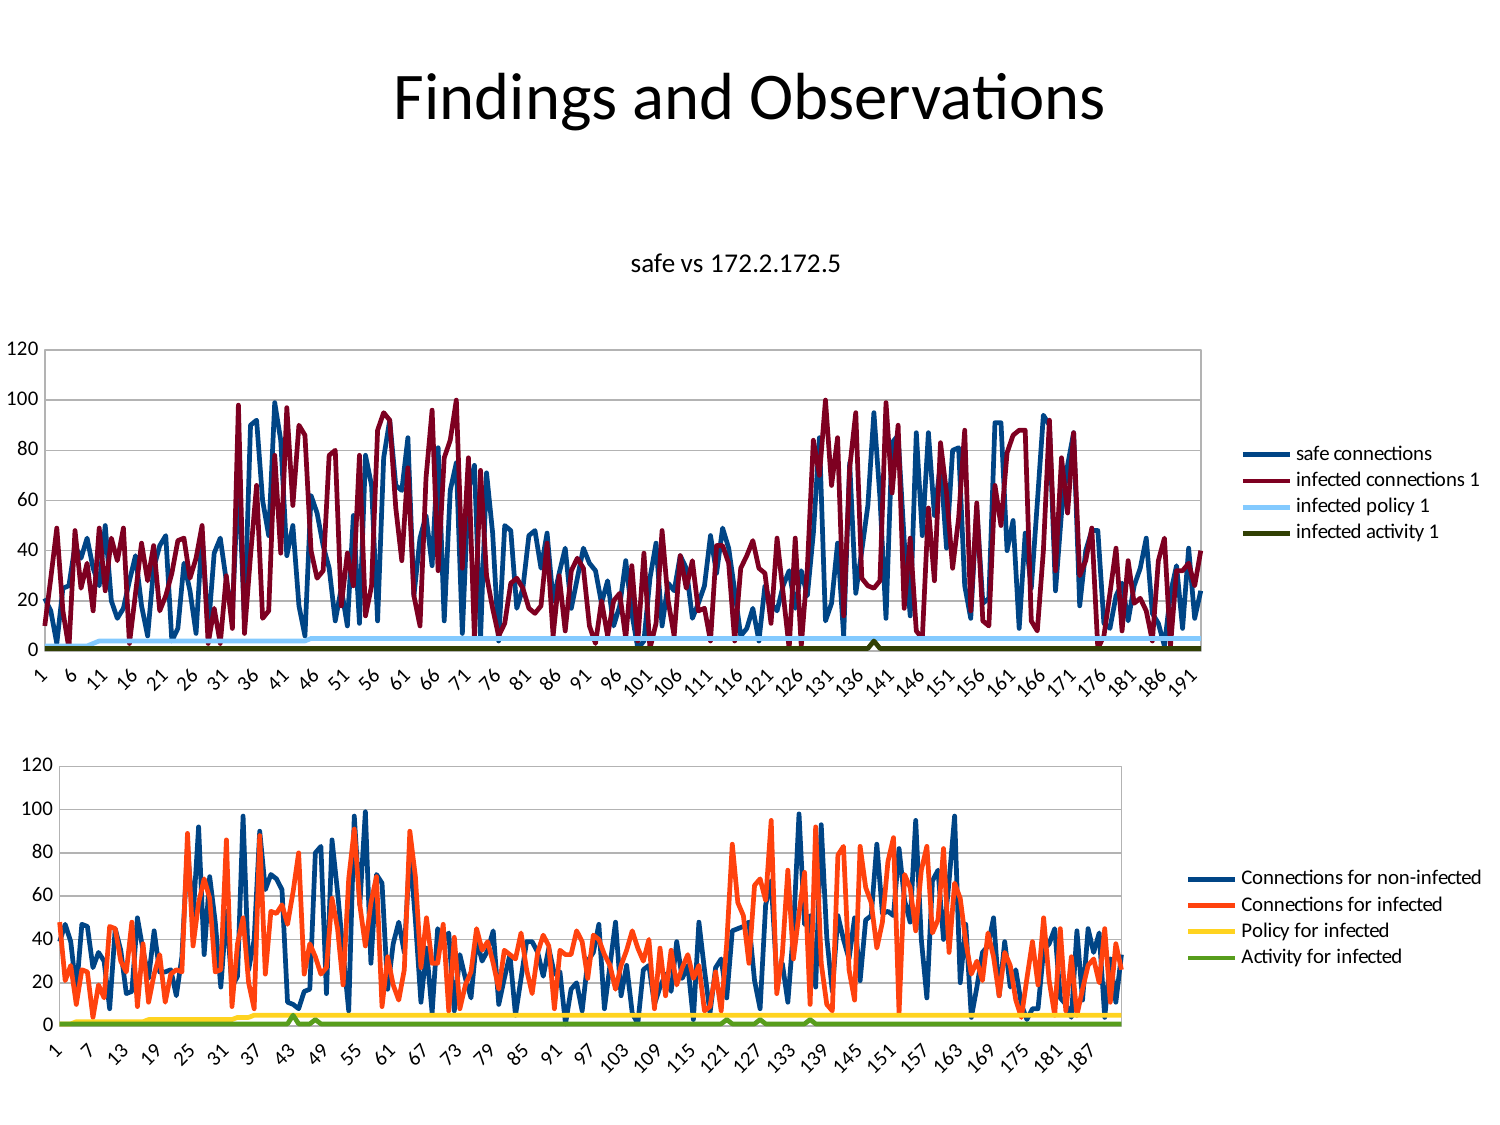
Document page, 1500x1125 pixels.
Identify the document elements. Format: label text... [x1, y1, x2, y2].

chart [0, 224, 1500, 1125]
title Findings and Observations [75, 45, 1425, 224]
